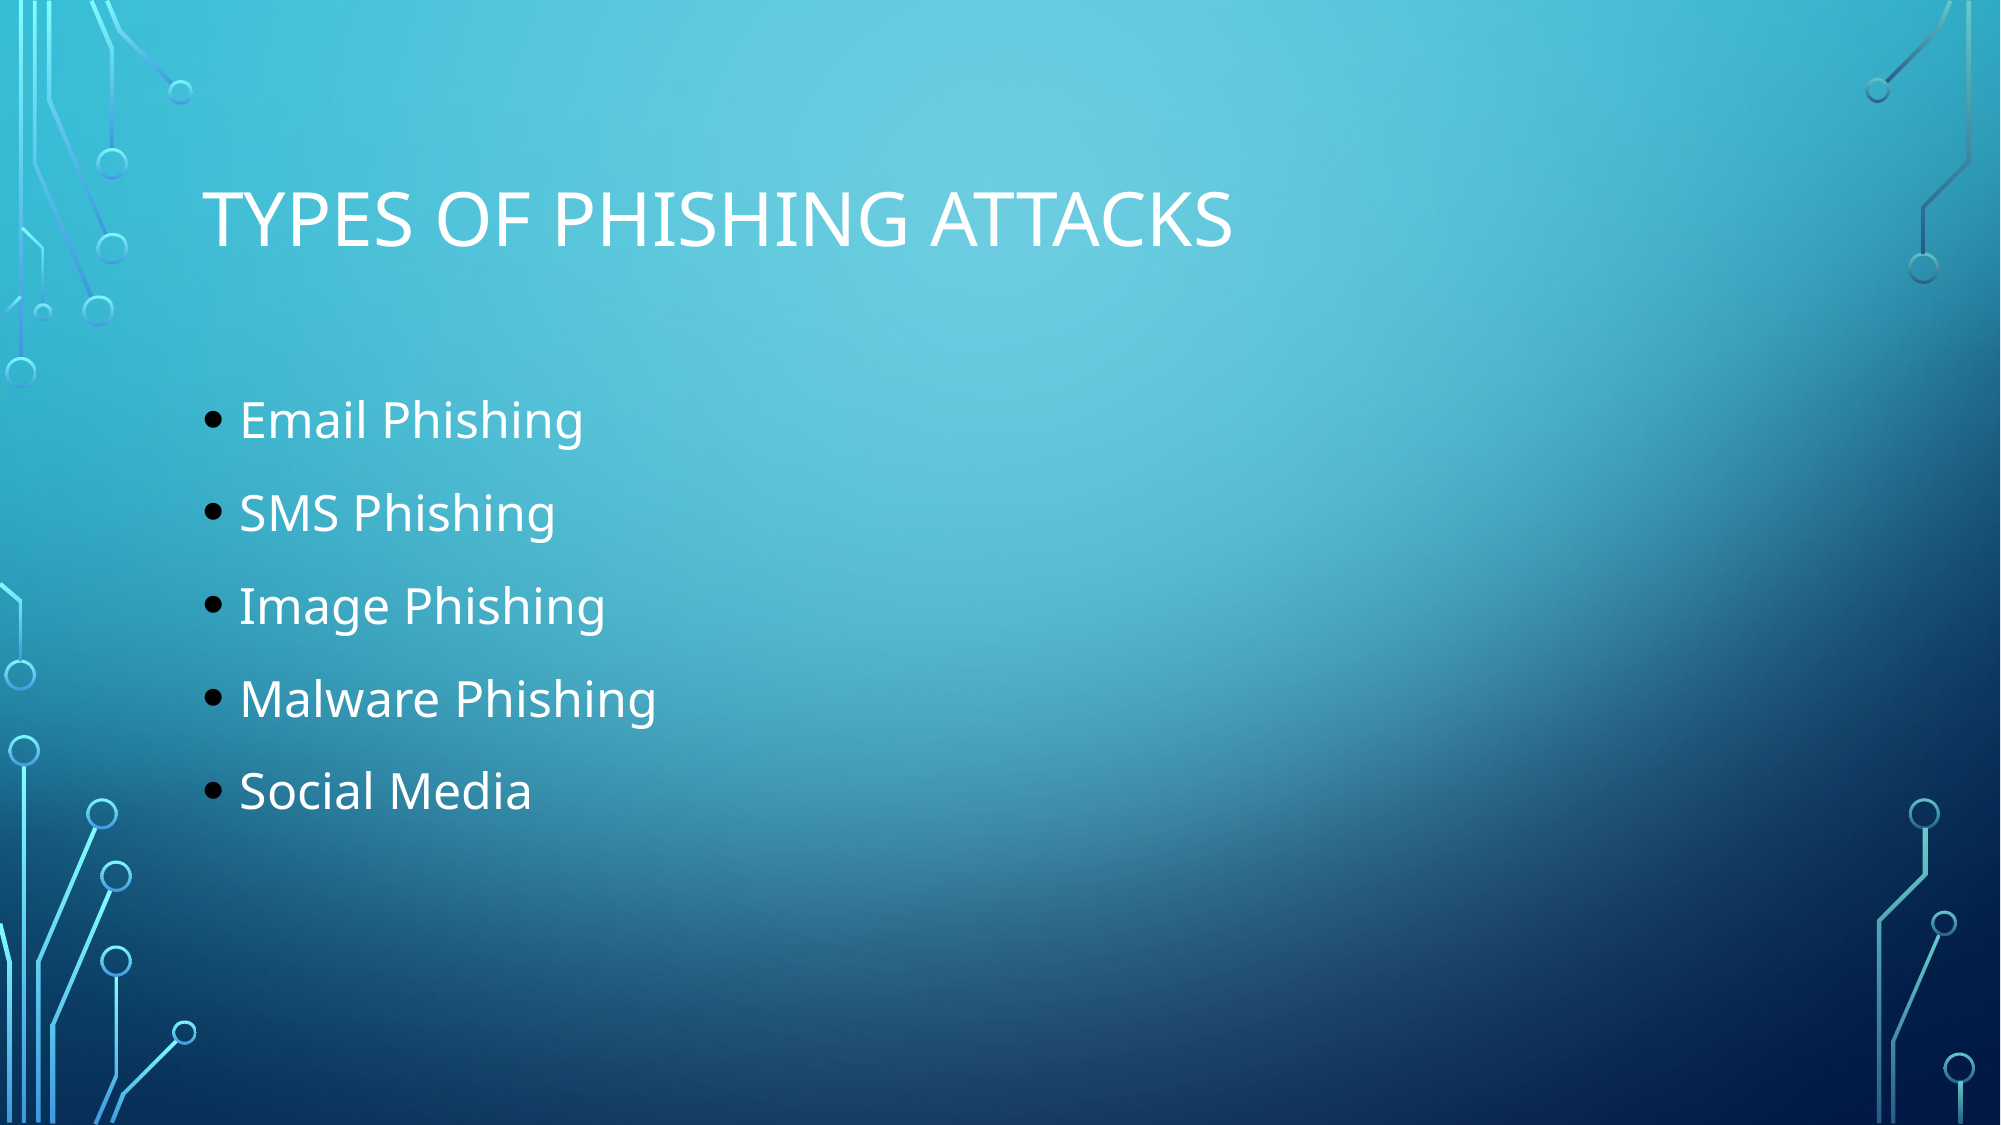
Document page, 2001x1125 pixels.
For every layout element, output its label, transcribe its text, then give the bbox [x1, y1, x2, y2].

list Email Phishing SMS Phishing Image Phishing Malware Phishing Social Media [187, 369, 1813, 951]
title Types of phishing attacks [187, 101, 1813, 344]
